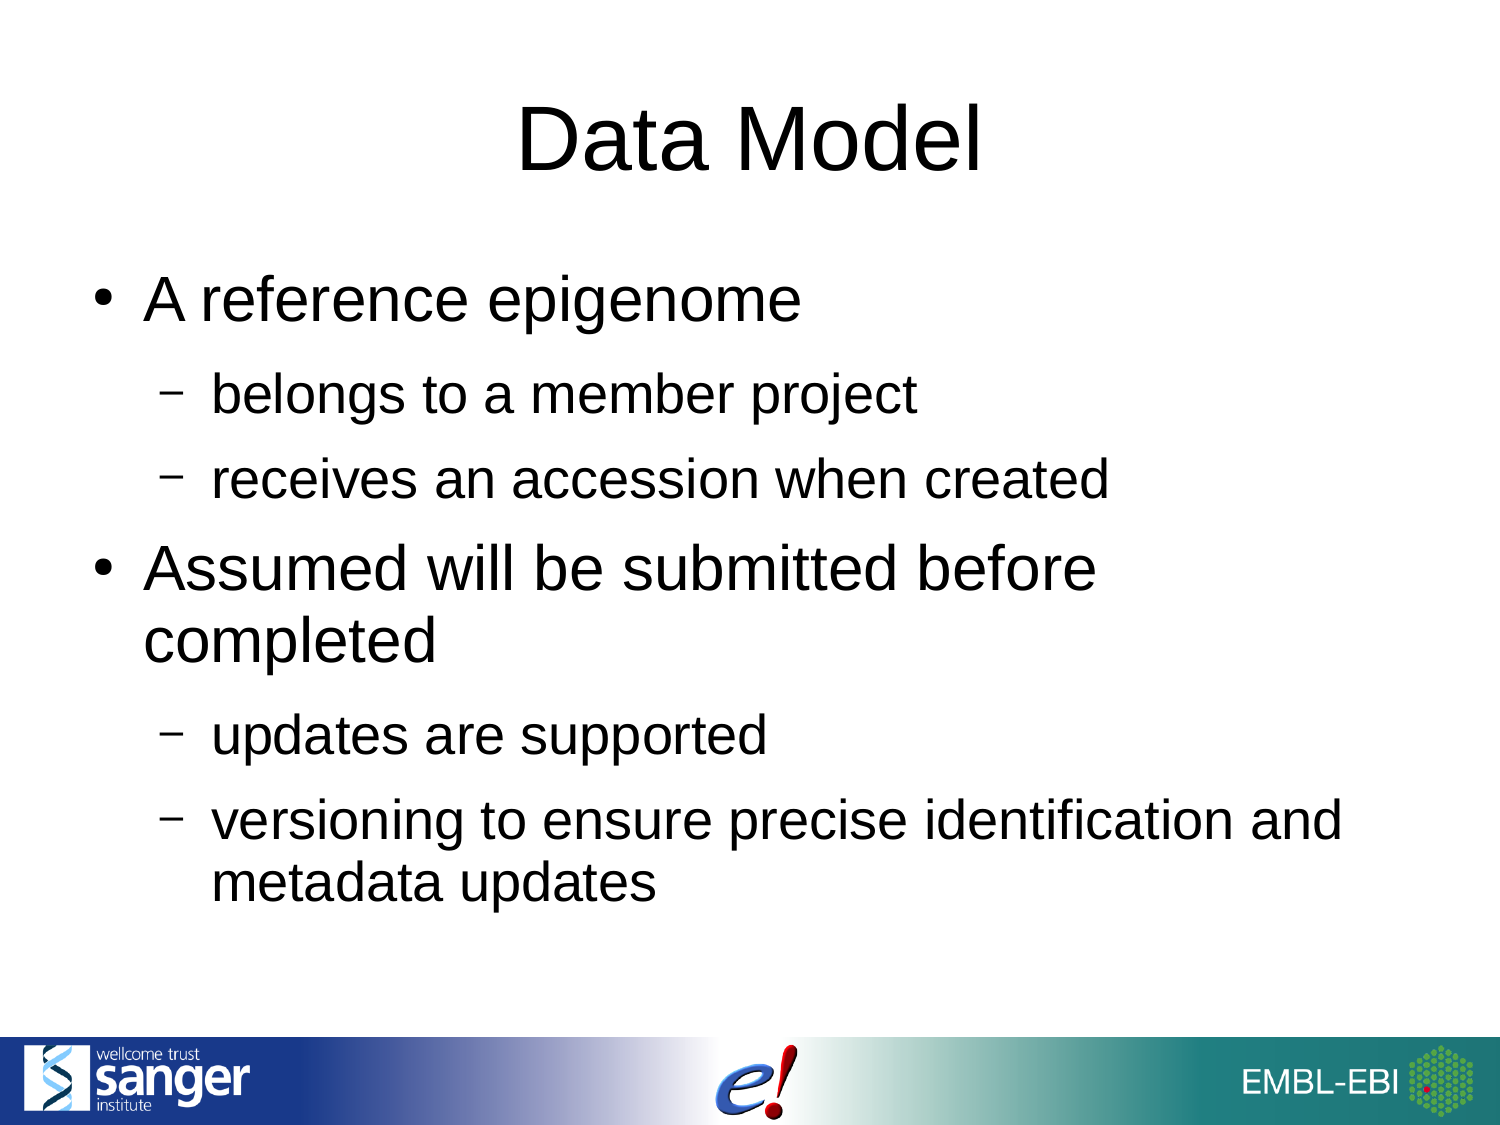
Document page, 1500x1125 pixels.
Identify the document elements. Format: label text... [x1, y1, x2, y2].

list A reference epigenome belongs to a member project receives an accession when created Assumed will be submitted before completed updates are supported versioning to ensure precise identification and metadata updates [75, 263, 1395, 916]
title Data Model [75, 44, 1425, 233]
picture [0, 1037, 1500, 1125]
